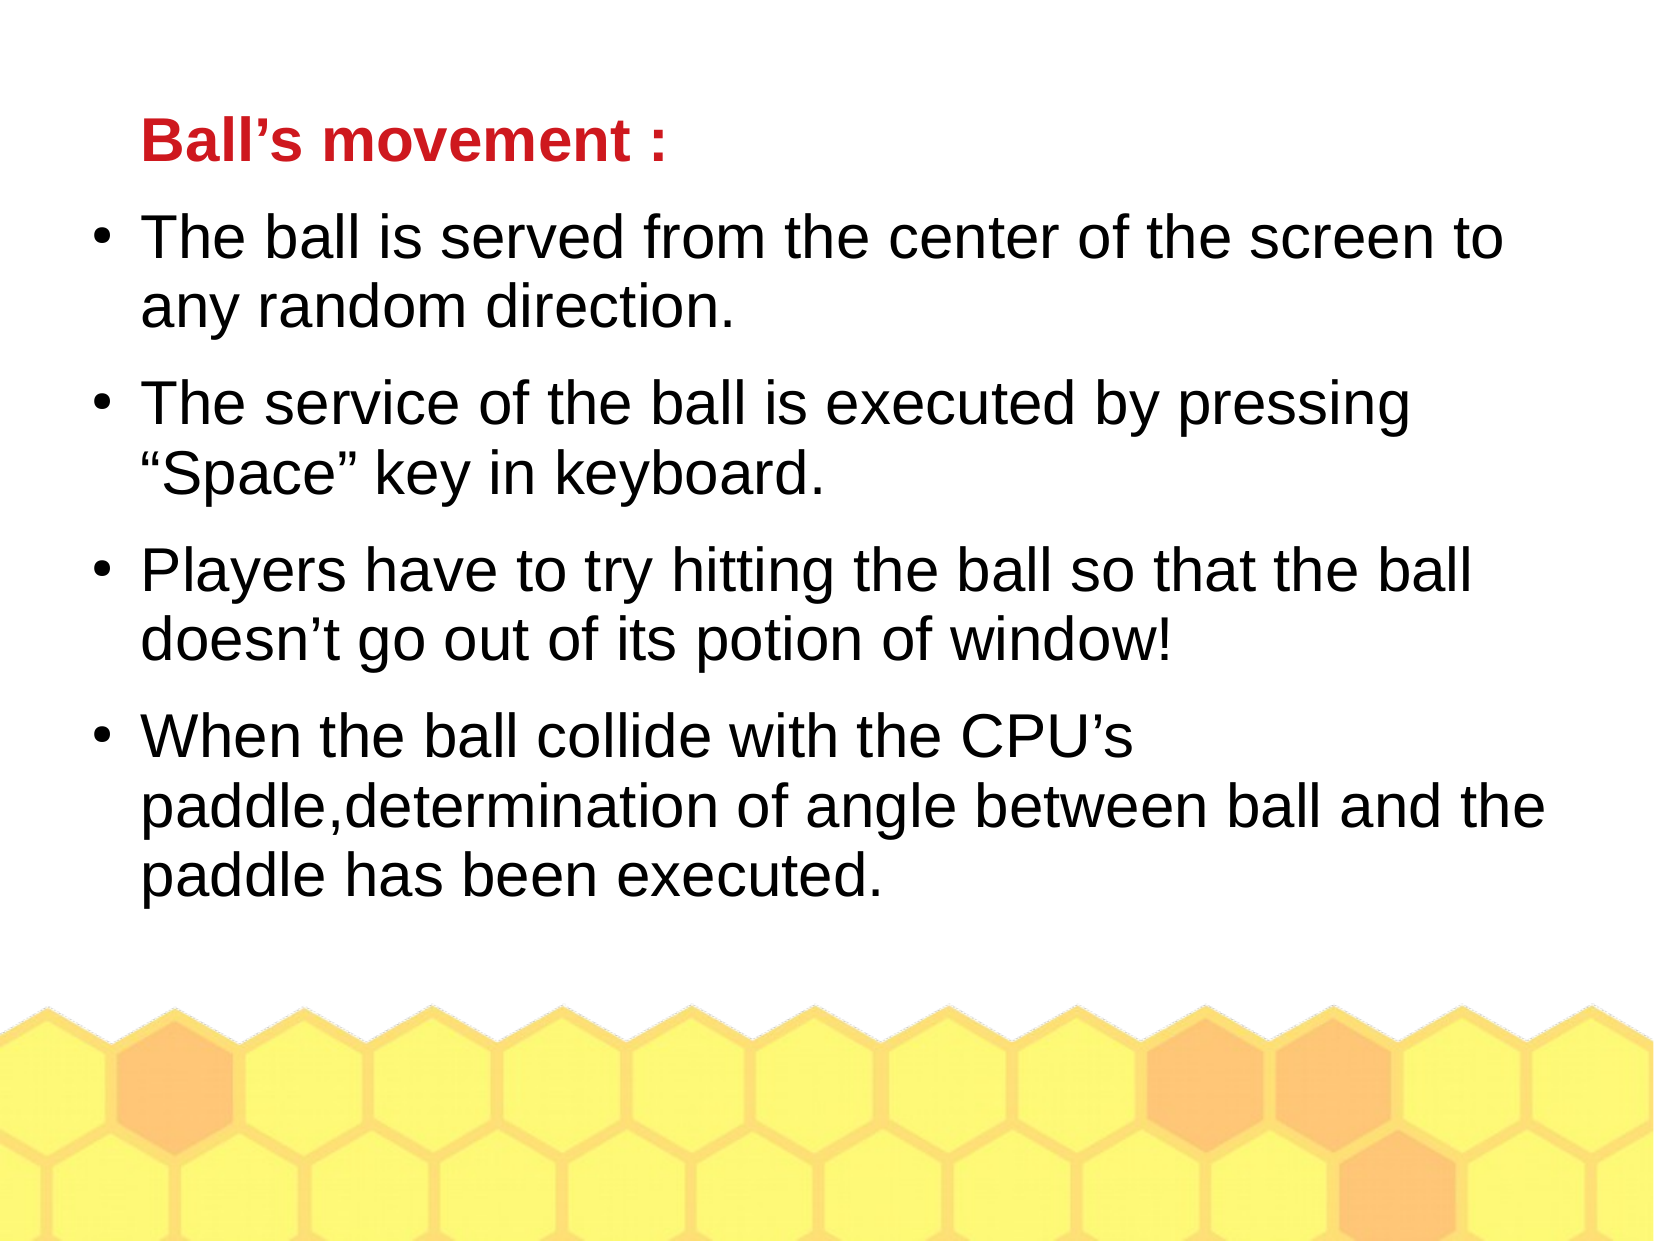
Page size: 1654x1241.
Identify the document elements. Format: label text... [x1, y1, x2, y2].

list Ball’s movement : The ball is served from the center of the screen to any random direction. The service of the ball is executed by pressing “Space” key in keyboard. Players have to try hitting the ball so that the ball doesn’t go out of its potion of window! When the ball collide with the CPU’s paddle,determination of angle between ball and the paddle has been executed. [75, 105, 1566, 916]
picture [0, 1001, 1654, 1241]
